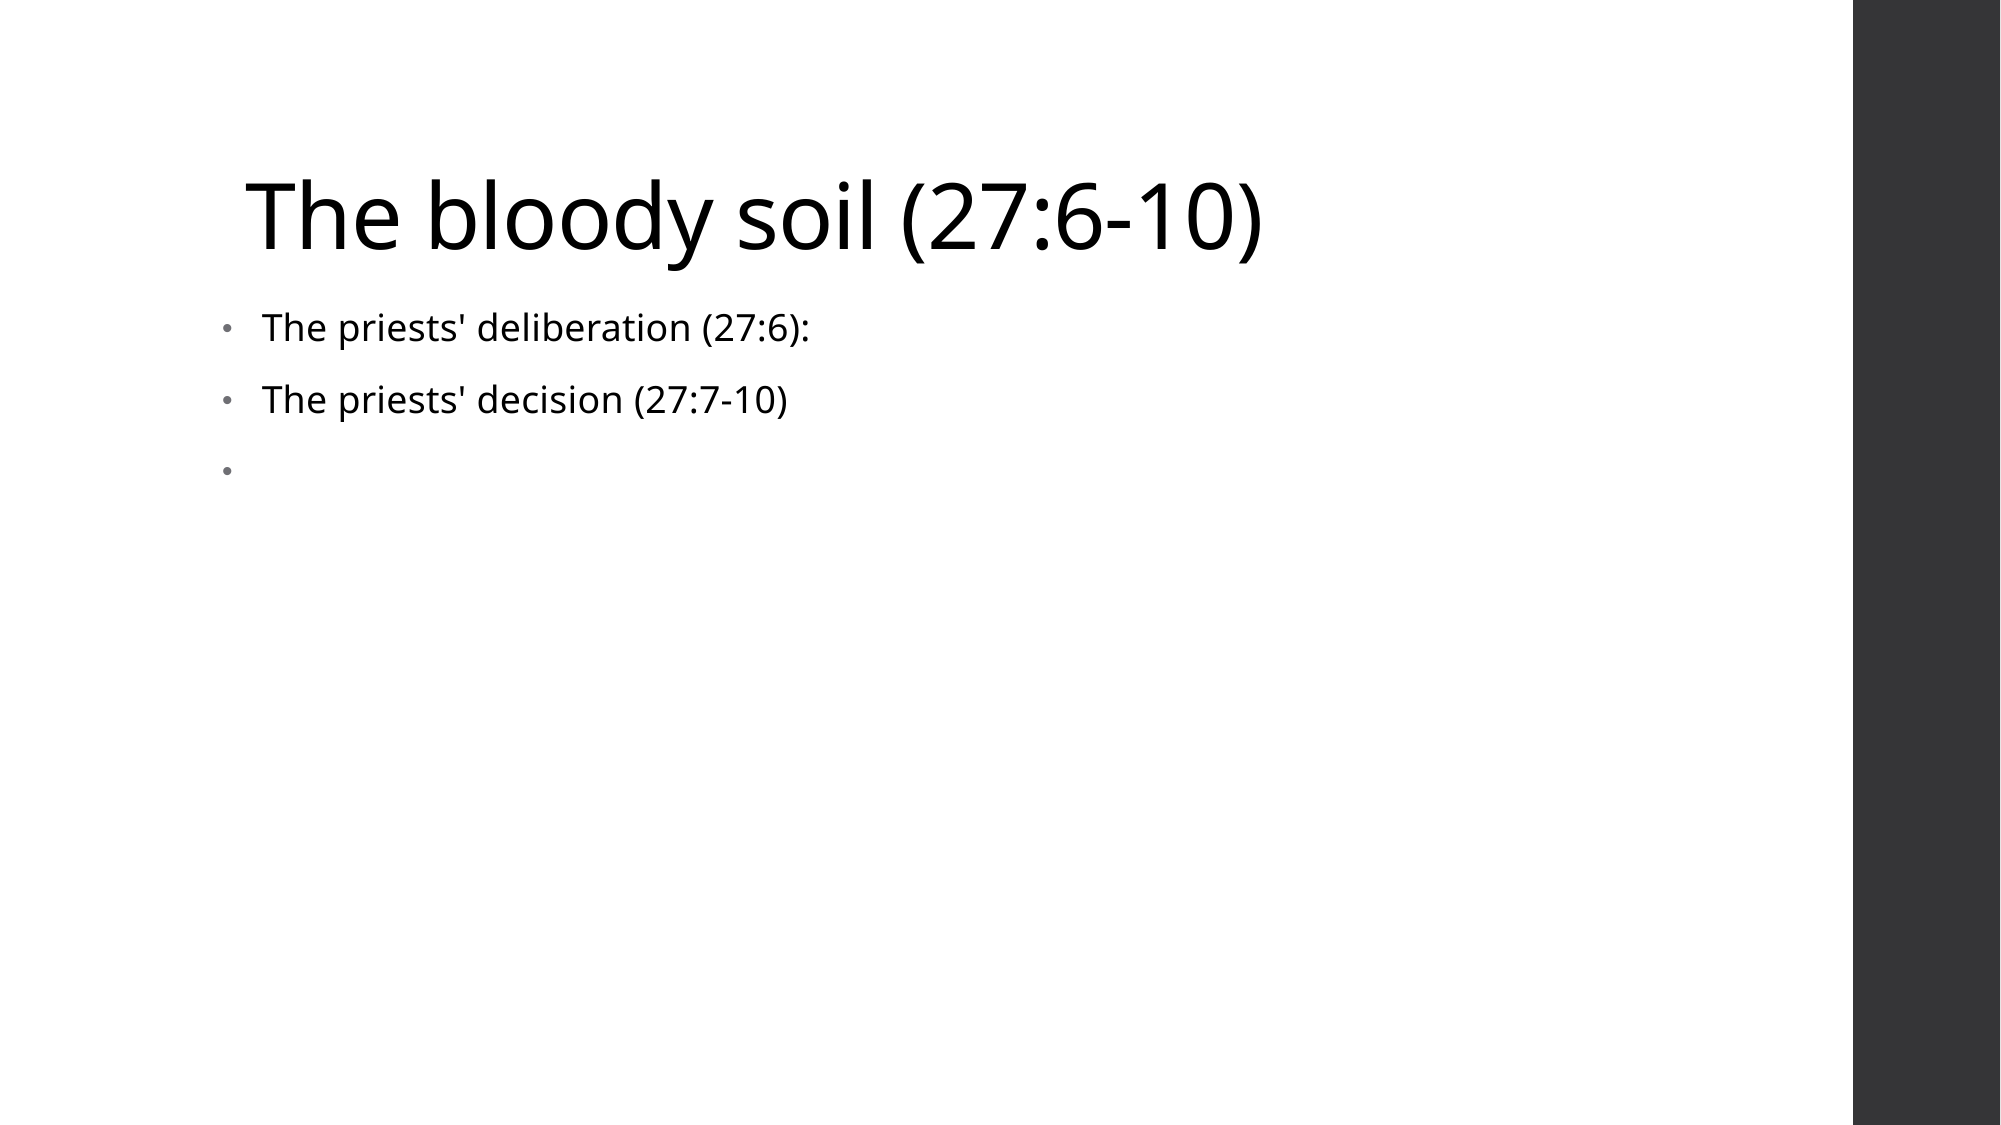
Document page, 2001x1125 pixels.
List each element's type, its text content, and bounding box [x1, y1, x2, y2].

title The bloody soil (27:6-10) [206, 60, 1797, 278]
list The priests' deliberation (27:6): The priests' decision (27:7-10) [206, 299, 1617, 1014]
